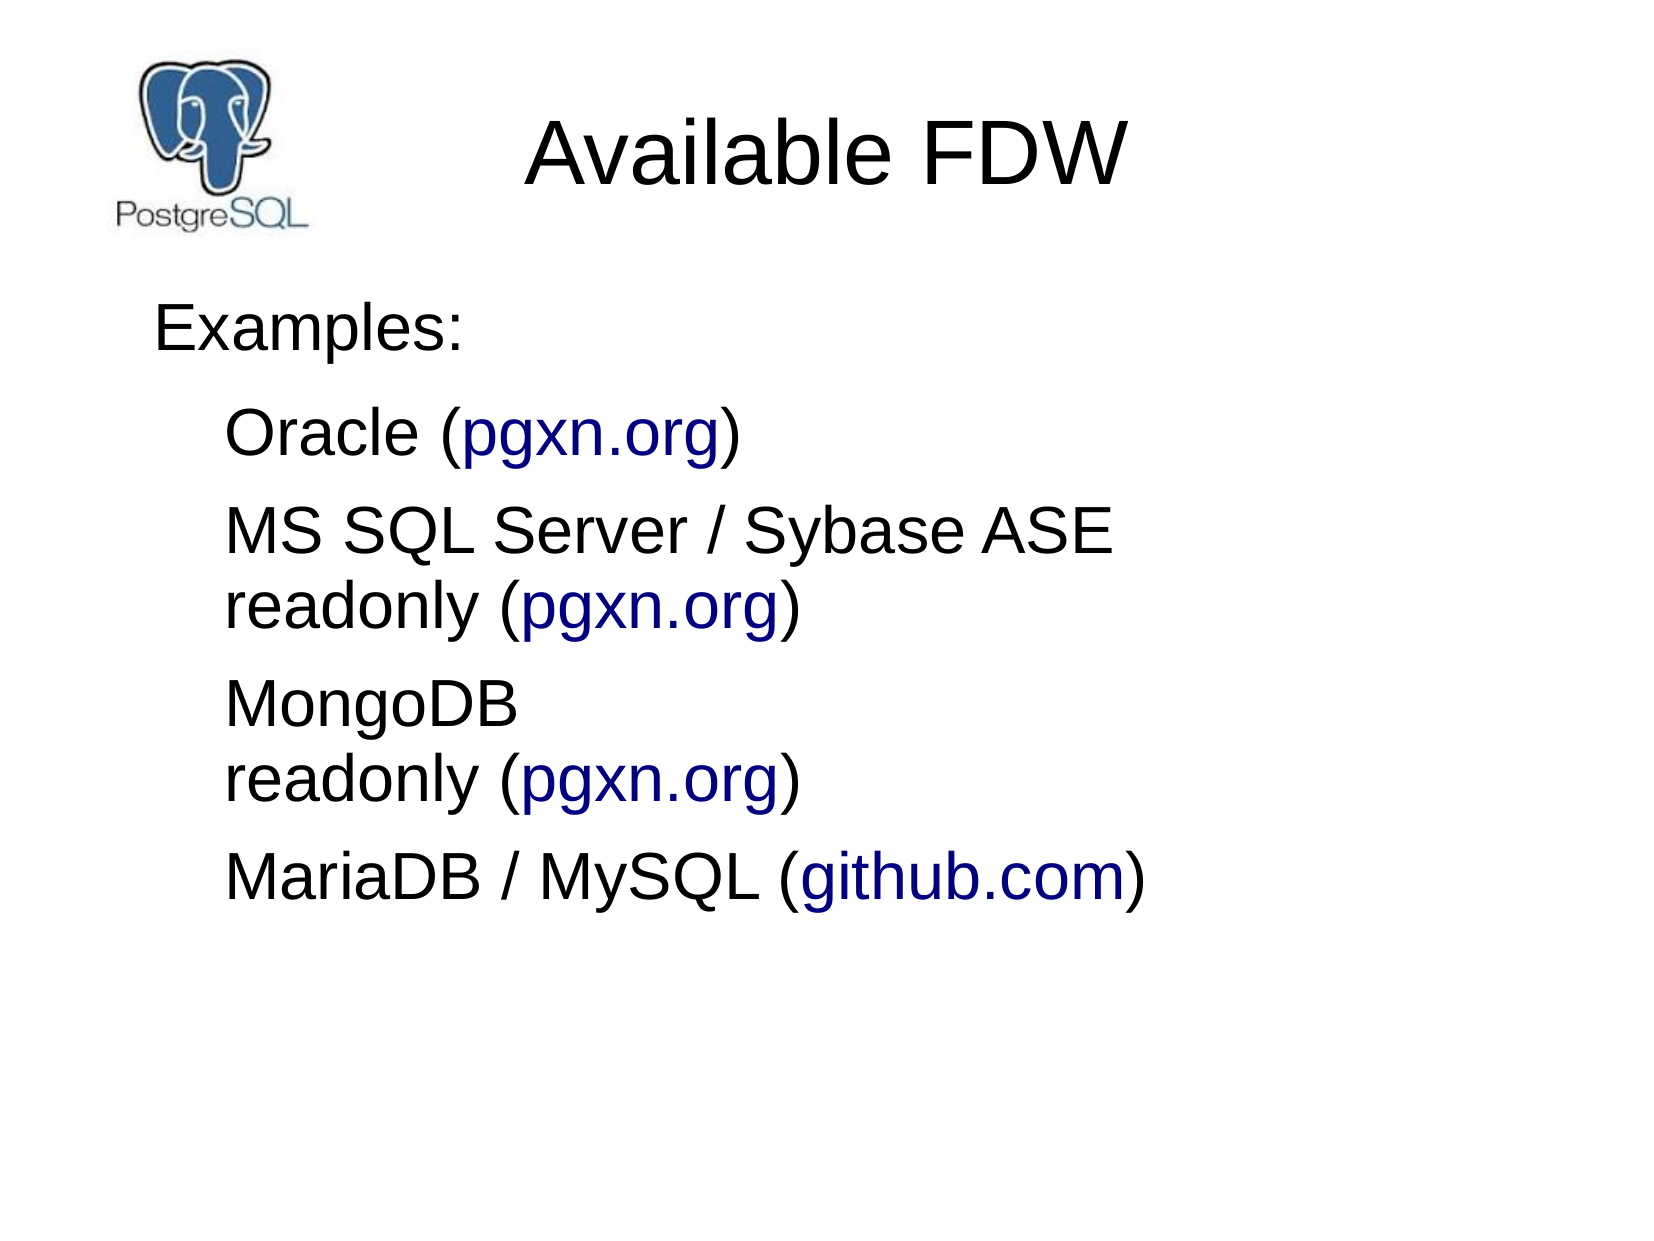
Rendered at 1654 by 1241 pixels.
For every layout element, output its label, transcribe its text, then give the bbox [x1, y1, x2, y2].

text_box [218, 323, 248, 394]
title Available FDW [82, 49, 1571, 257]
picture [58, 50, 356, 237]
list Examples: Oracle (pgxn.org) MS SQL Server / Sybase ASE readonly (pgxn.org) MongoDB readonly (pgxn.org) MariaDB / MySQL (github.com) [82, 290, 1538, 1010]
